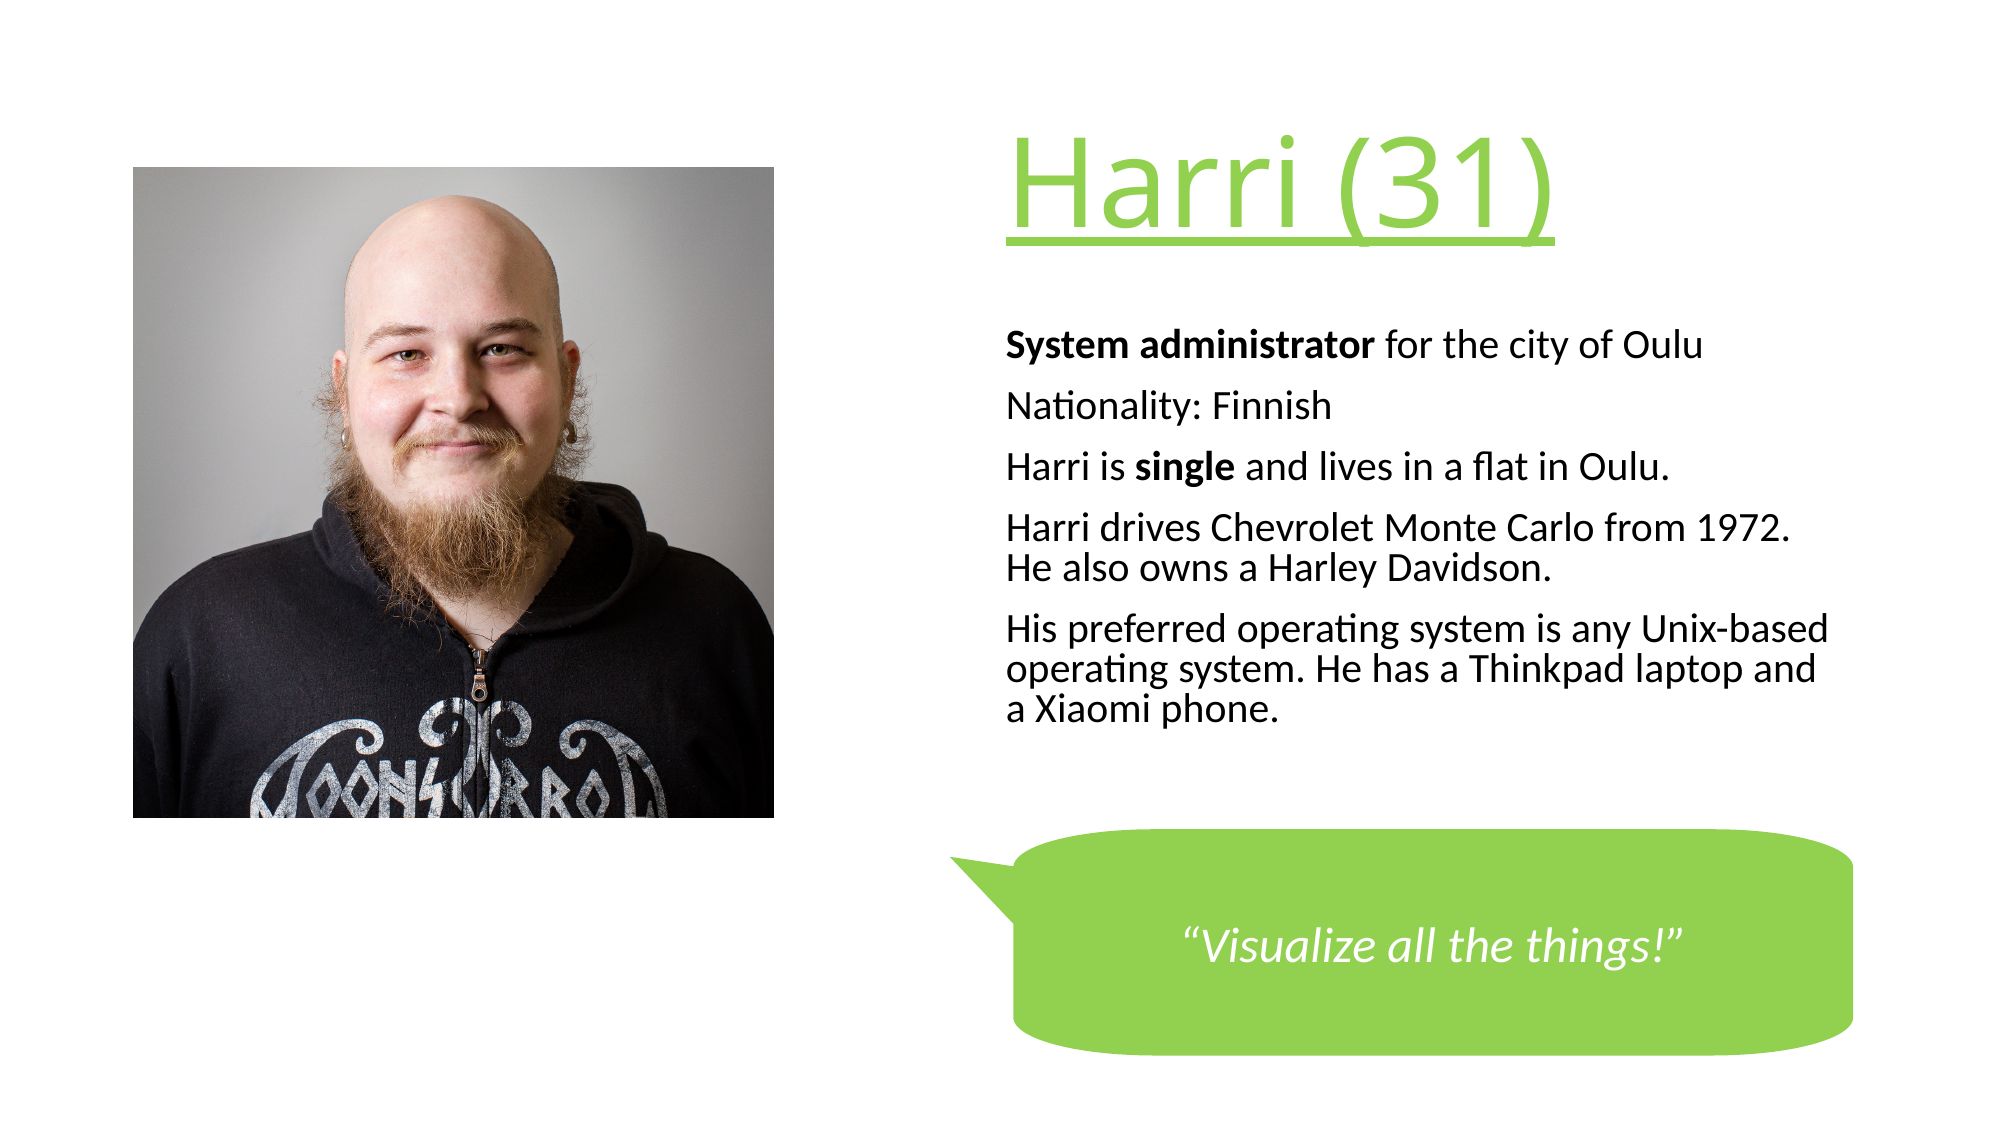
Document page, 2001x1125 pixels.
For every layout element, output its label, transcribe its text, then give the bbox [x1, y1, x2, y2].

list System administrator for the city of Oulu Nationality: Finnish Harri is single and lives in a flat in Oulu. Harri drives Chevrolet Monte Carlo from 1972. He also owns a Harley Davidson. His preferred operating system is any Unix-based operating system. He has a Thinkpad laptop and a Xiaomi phone. [990, 319, 1850, 785]
picture [133, 167, 774, 819]
text_box “Visualize all the things!” [952, 830, 1853, 1055]
title Harri (31) [990, 82, 1850, 262]
